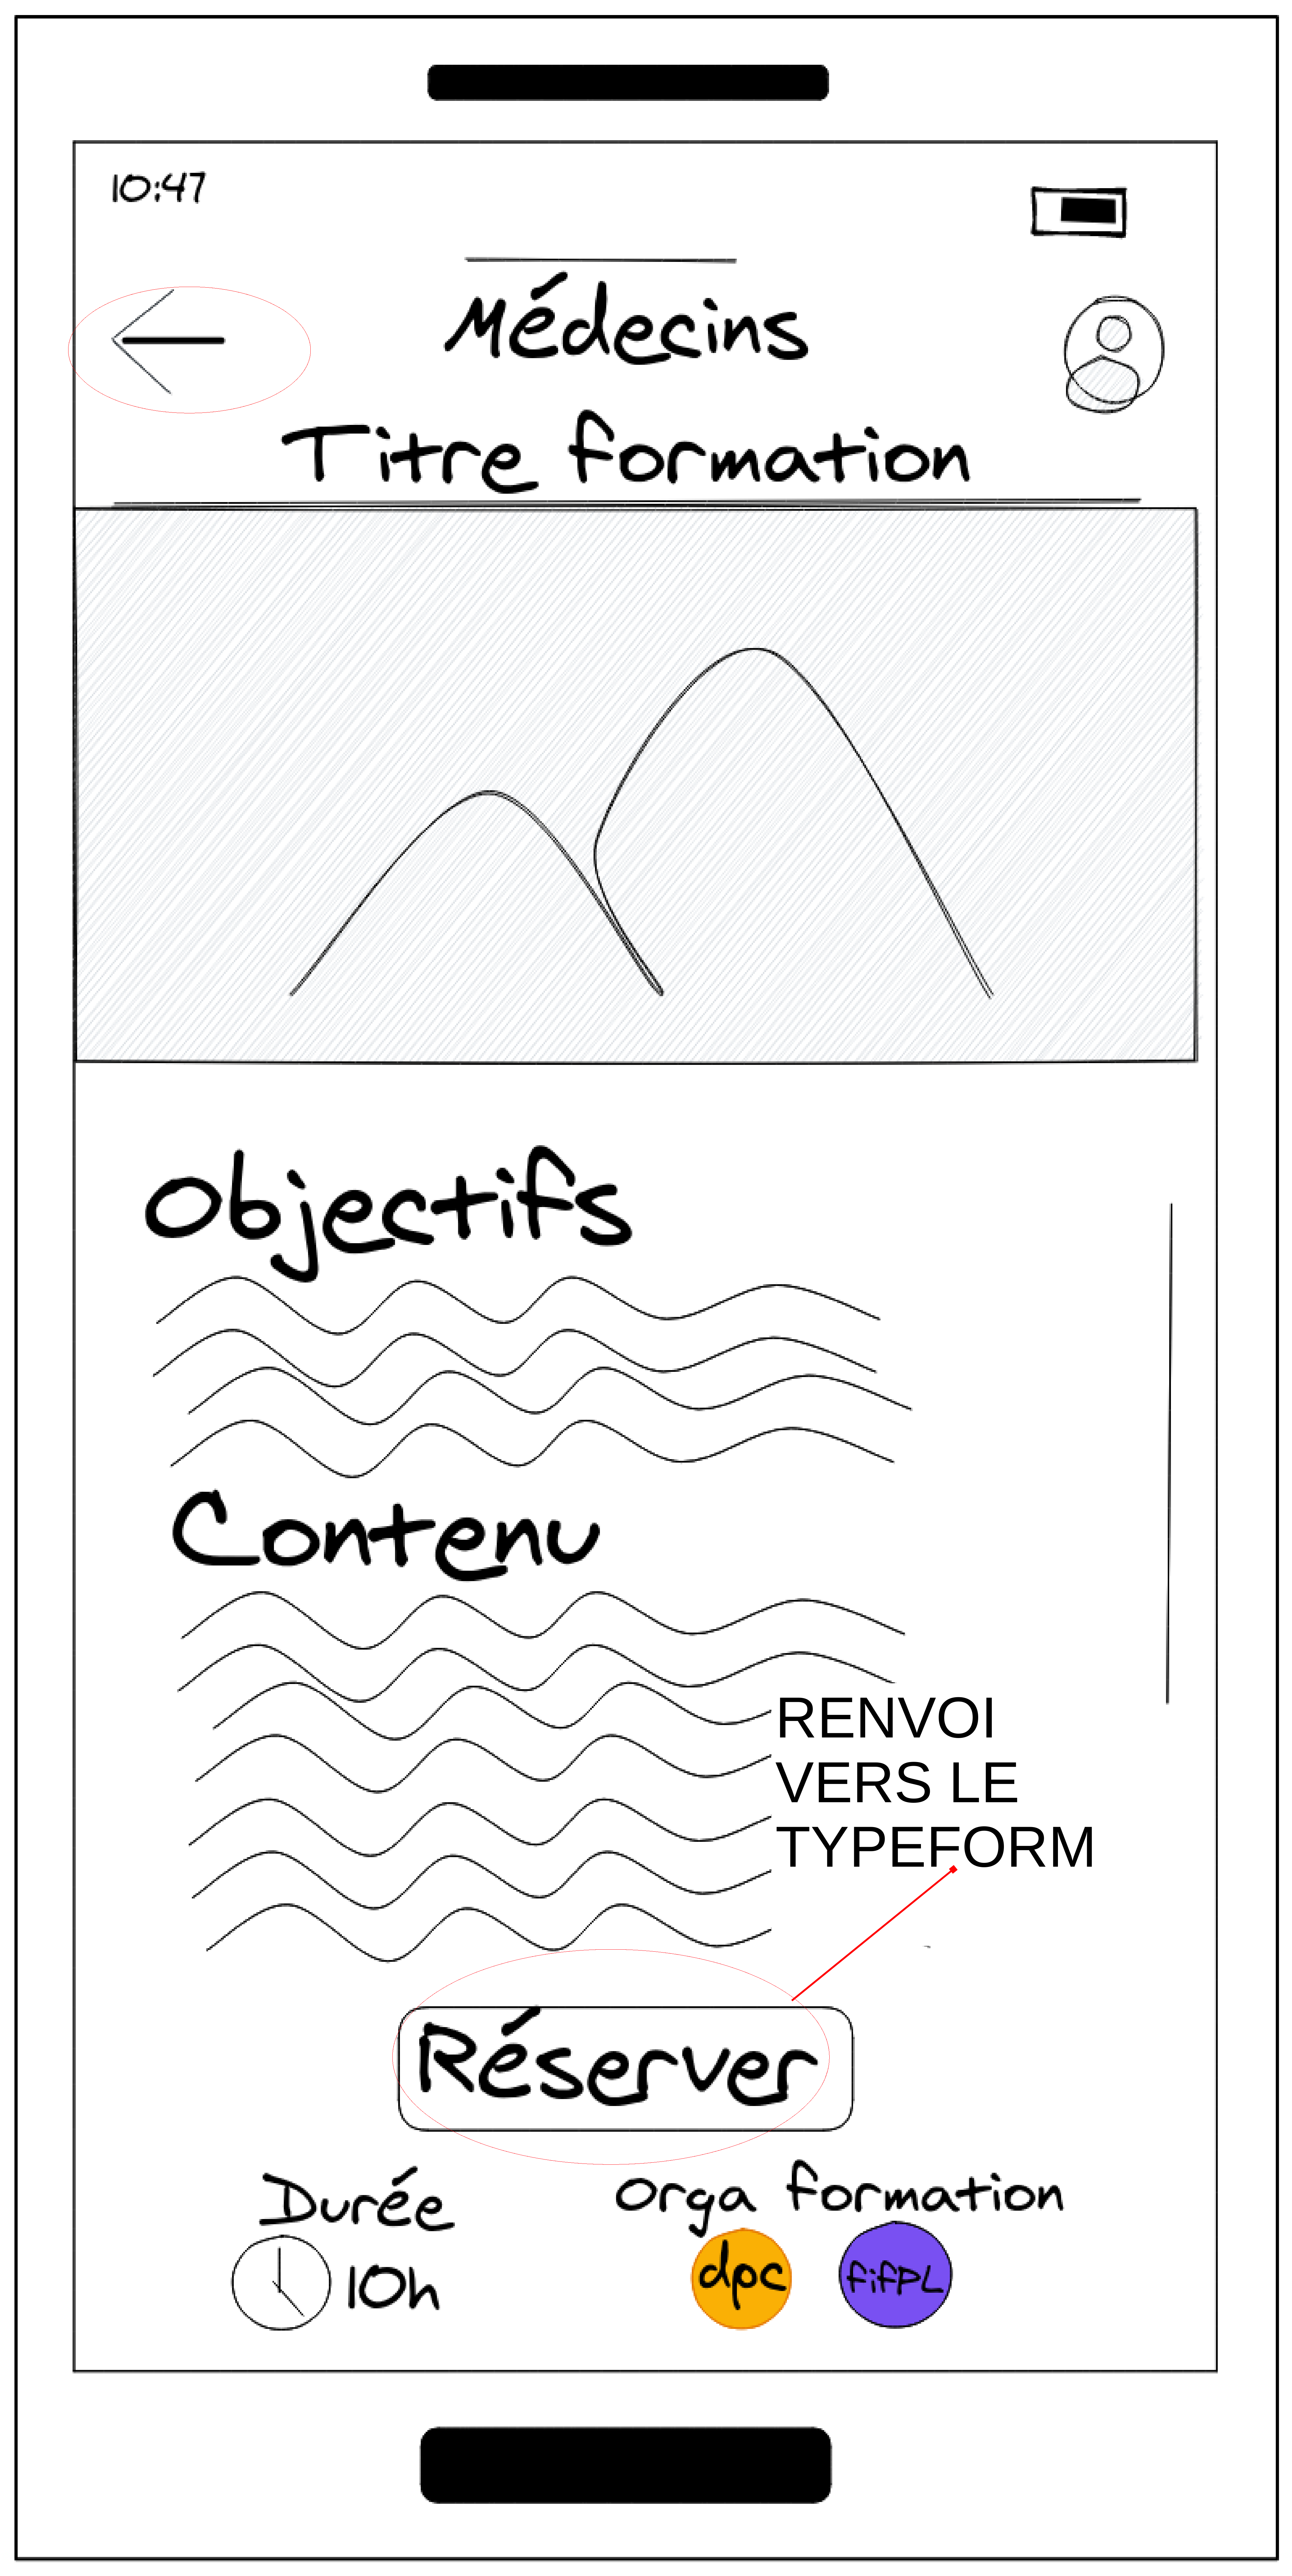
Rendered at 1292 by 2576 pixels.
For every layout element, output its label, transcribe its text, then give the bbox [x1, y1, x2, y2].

picture [0, 0, 1292, 2576]
text_box RENVOI VERS LE TYPEFORM [771, 1683, 1161, 1946]
